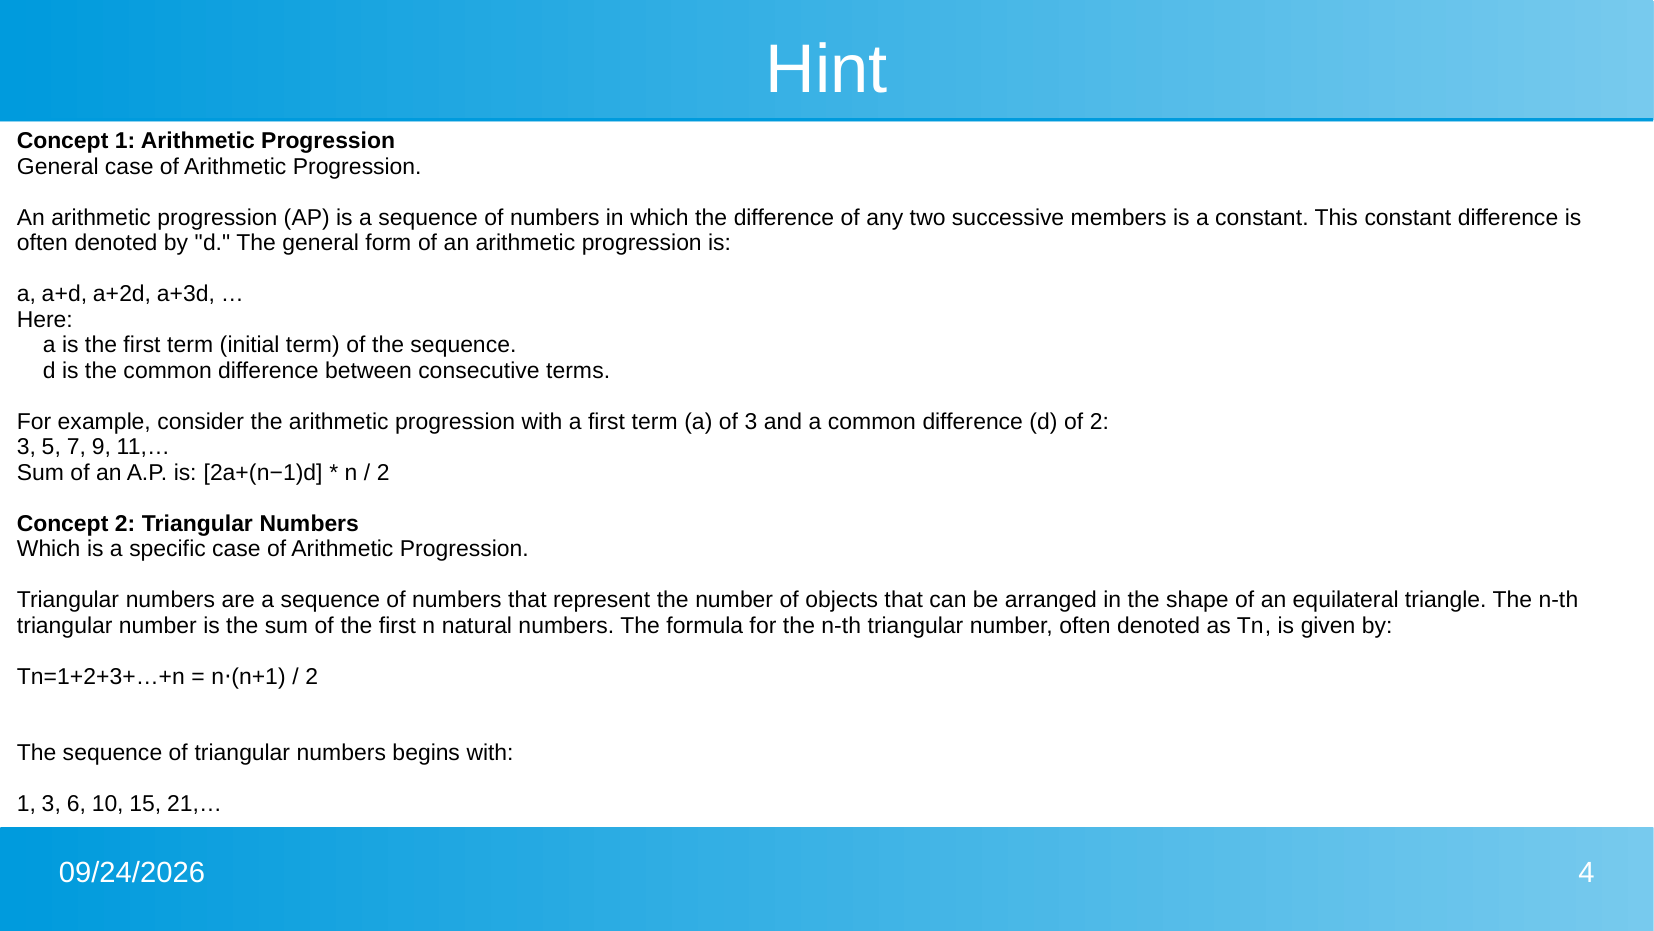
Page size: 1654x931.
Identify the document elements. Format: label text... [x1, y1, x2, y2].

text_box Concept 1: Arithmetic Progression General case of Arithmetic Progression. An arithmetic progression (AP) is a sequence of numbers in which the difference of any two successive members is a constant. This constant difference is often denoted by "d." The general form of an arithmetic progression is: a, a+d, a+2d, a+3d, … Here: a is the first term (initial term) of the sequence. d is the common difference between consecutive terms. For example, consider the arithmetic progression with a first term (a) of 3 and a common difference (d) of 2: 3, 5, 7, 9, 11,… Sum of an A.P. is: ​[2a+(n−1)d] * n / 2 Concept 2: Triangular Numbers Which is a specific case of Arithmetic Progression. Triangular numbers are a sequence of numbers that represent the number of objects that can be arranged in the shape of an equilateral triangle. The n-th triangular number is the sum of the first n natural numbers. The formula for the n-th triangular number, often denoted as Tn​, is given by: Tn=1+2+3+…+n = n⋅(n+1) / 2 The sequence of triangular numbers begins with: 1, 3, 6, 10, 15, 21,… [2, 120, 1654, 825]
title Hint [59, 29, 1595, 108]
